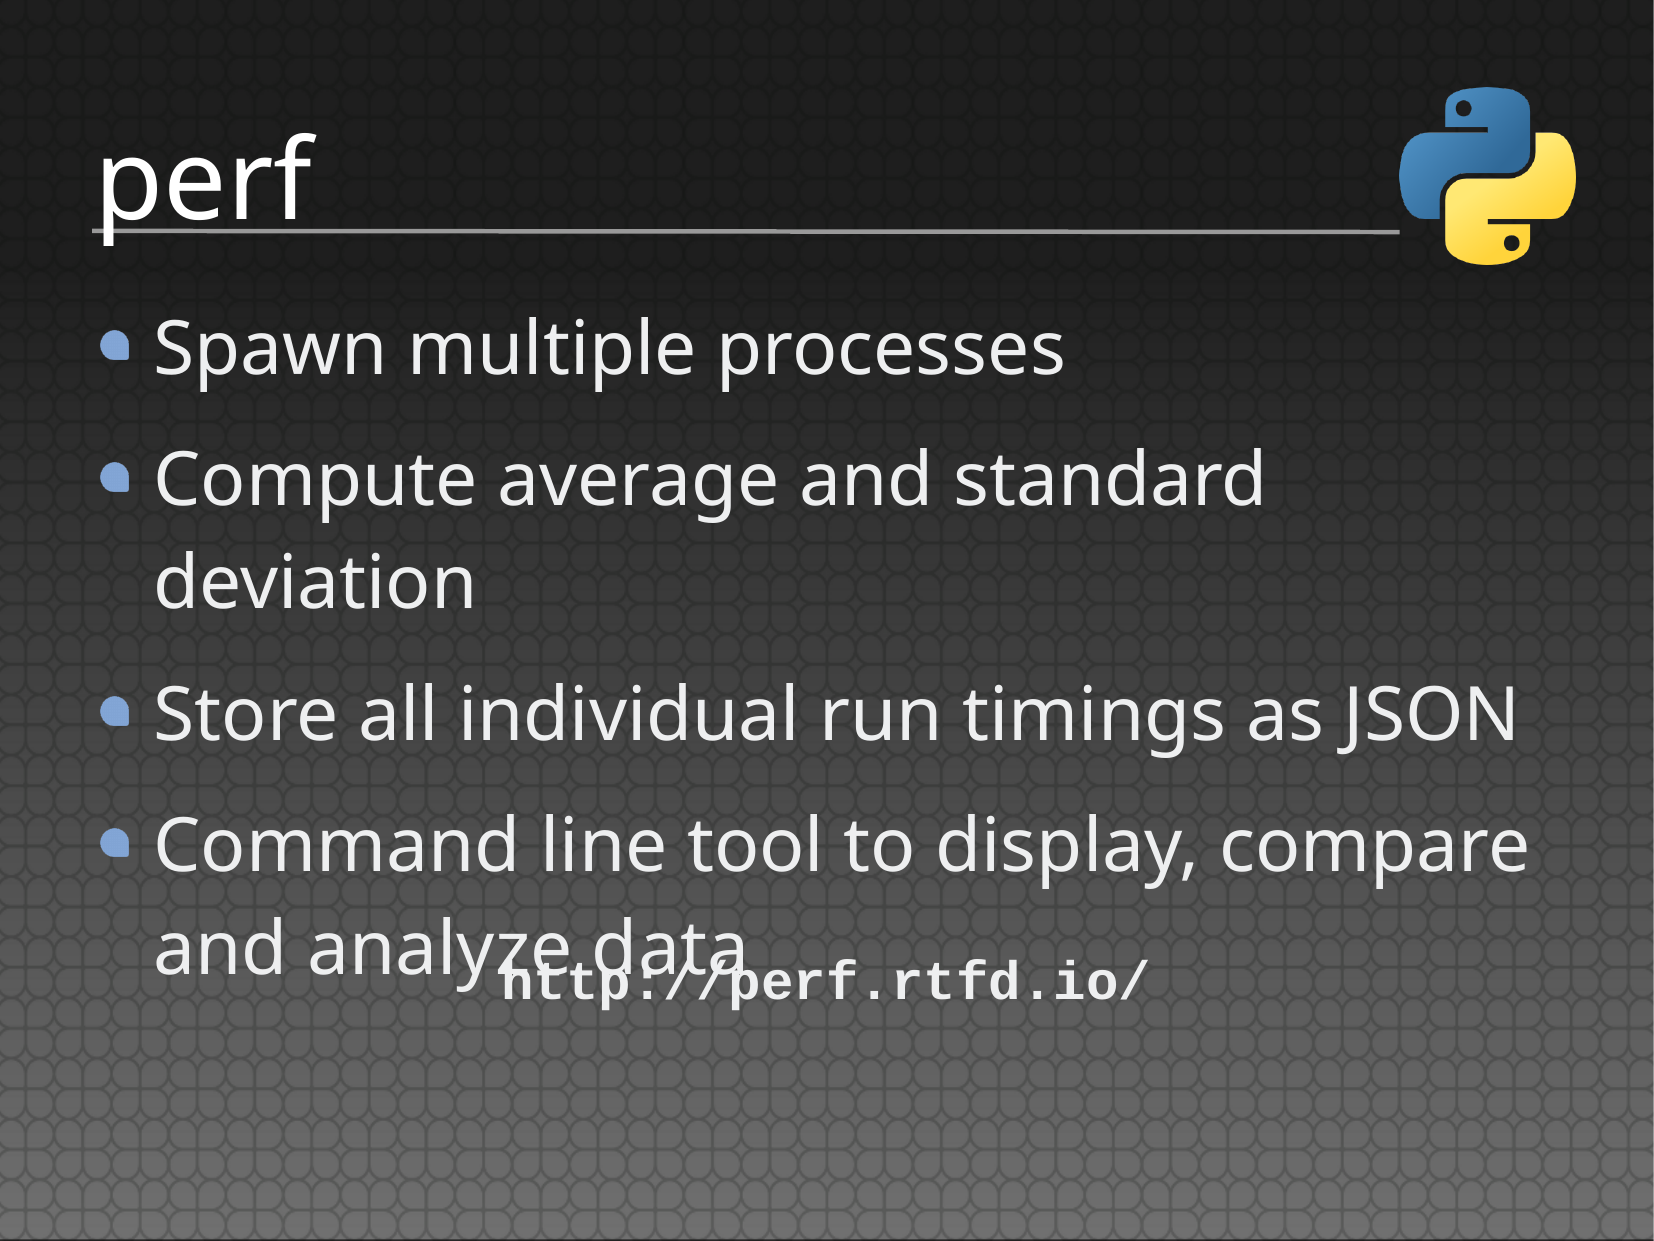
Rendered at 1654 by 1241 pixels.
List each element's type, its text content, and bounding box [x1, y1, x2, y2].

picture [0, 0, 1654, 1241]
list http://perf.rtfd.io/ [50, 953, 1603, 1241]
list Spawn multiple processes Compute average and standard deviation Store all individual run timings as JSON Command line tool to display, compare and analyze data [82, 293, 1571, 953]
title perf [94, 100, 1426, 251]
